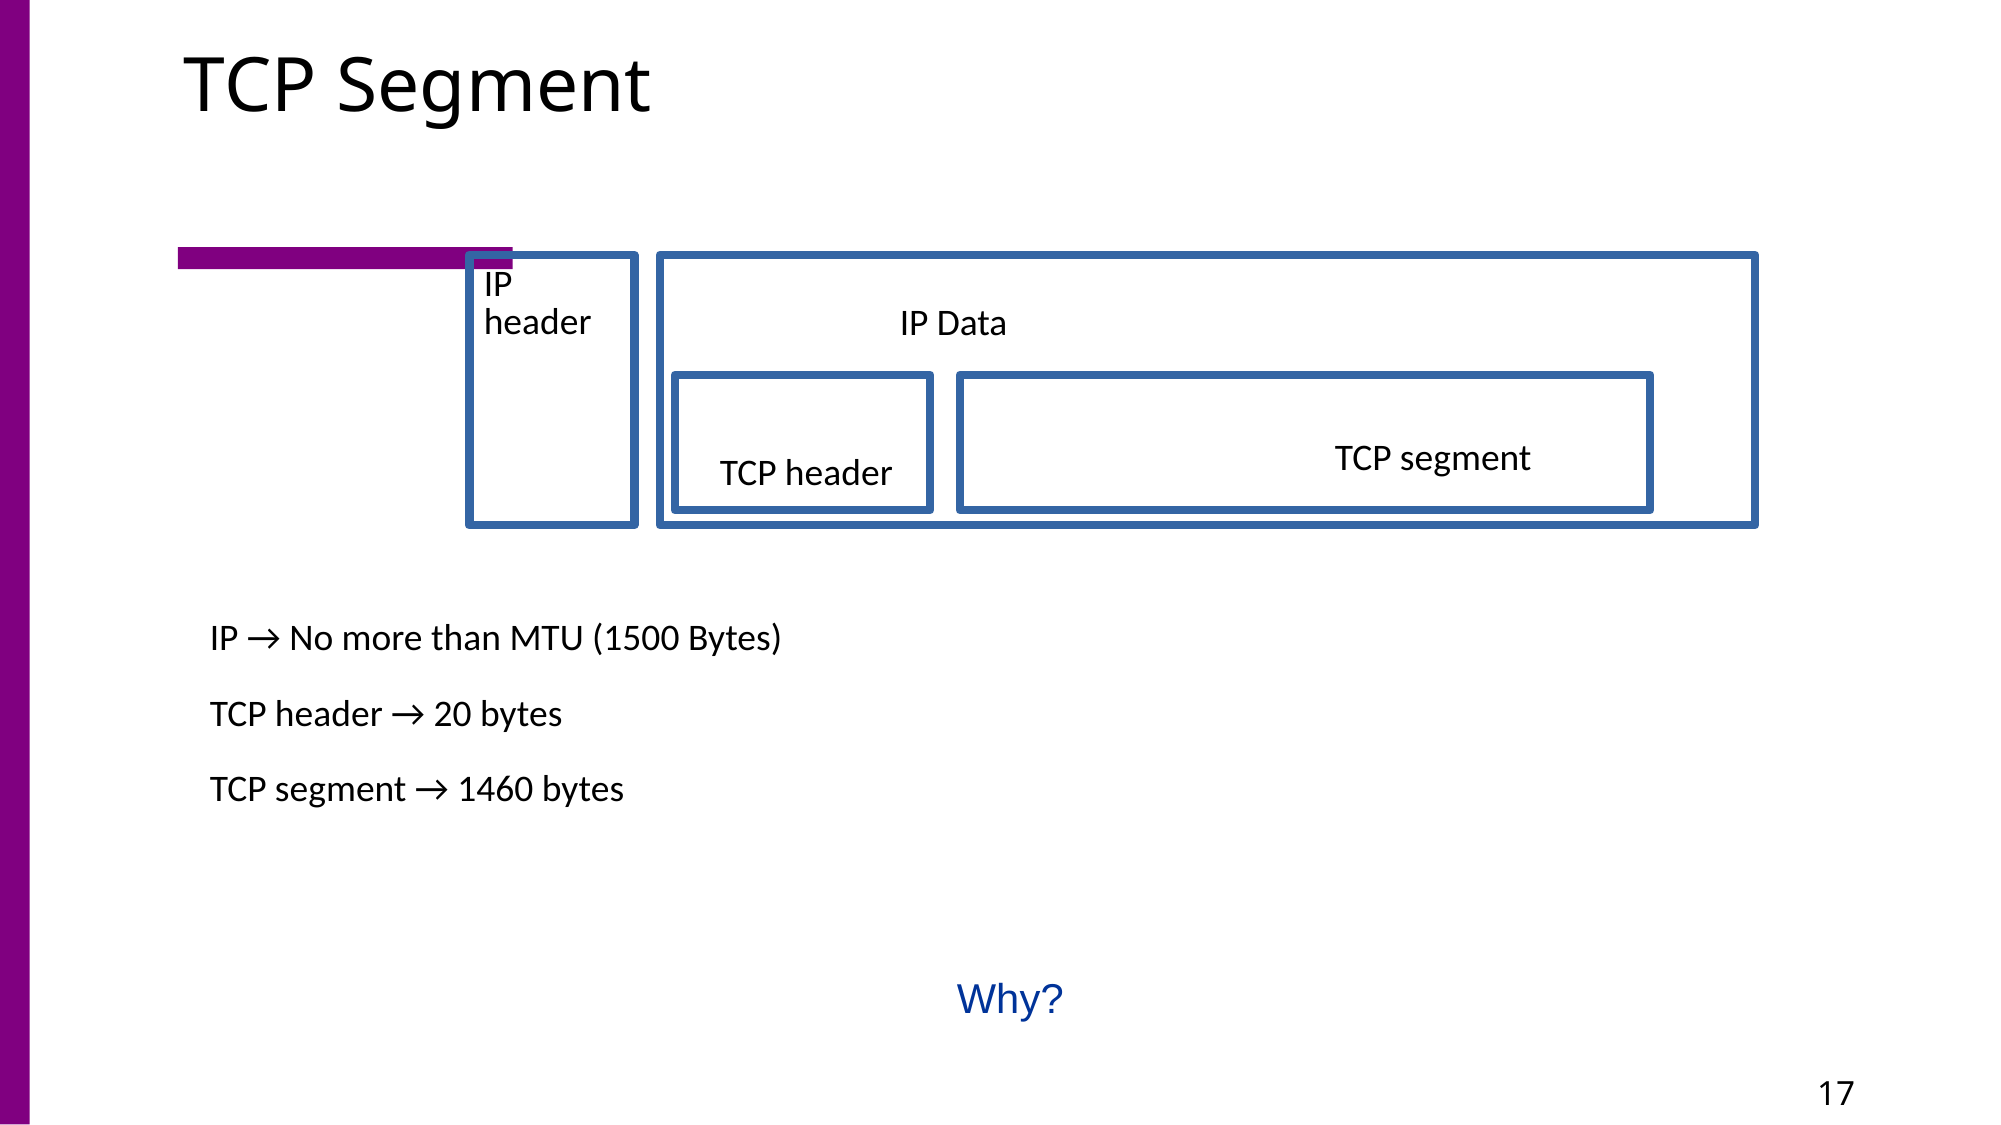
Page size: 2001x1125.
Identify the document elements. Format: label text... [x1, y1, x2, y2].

text_box TCP header [705, 450, 936, 507]
text_box Why? [510, 964, 1511, 1030]
text_box IP header [474, 261, 616, 361]
text_box IP → No more than MTU (1500 Bytes) TCP header → 20 bytes TCP segment → 1460 bytes [195, 615, 860, 840]
title TCP Segment [133, 28, 1946, 135]
text_box TCP segment [1320, 435, 1578, 492]
text_box IP Data [885, 299, 1039, 357]
